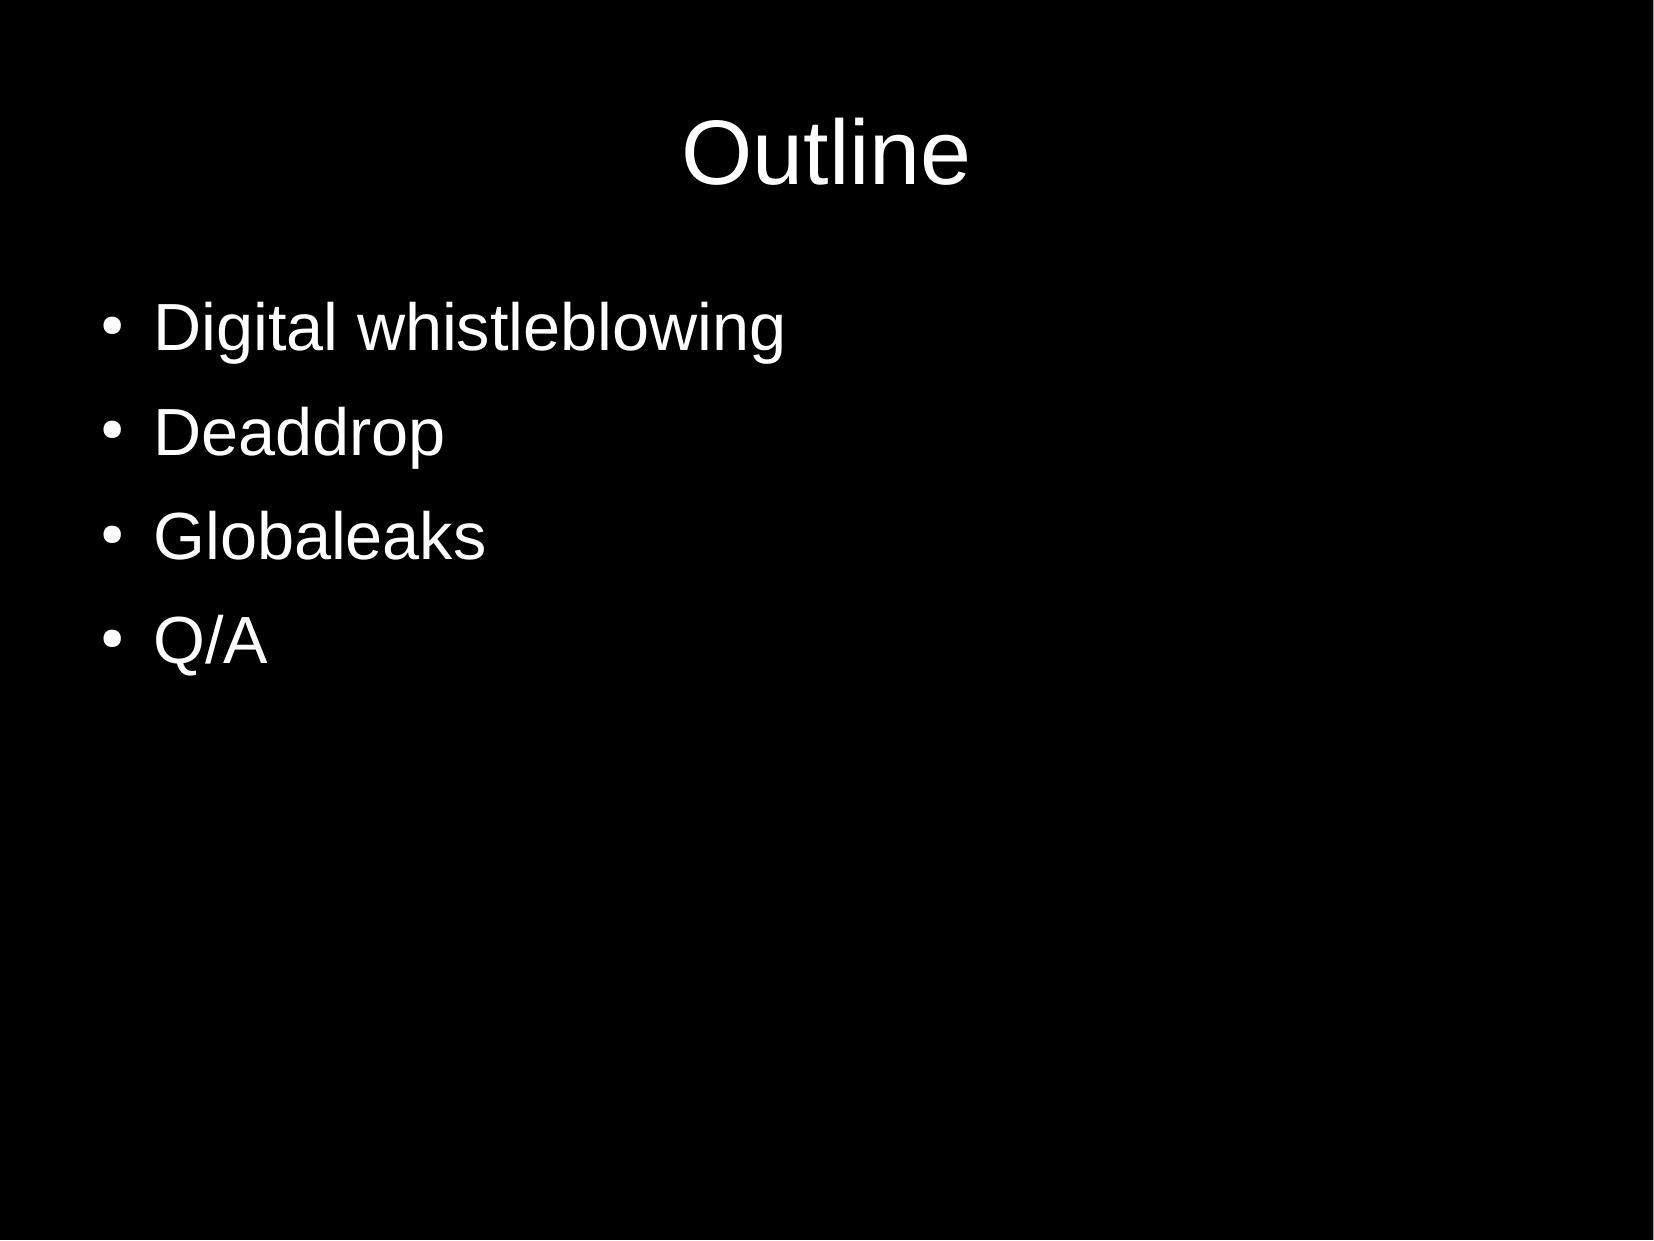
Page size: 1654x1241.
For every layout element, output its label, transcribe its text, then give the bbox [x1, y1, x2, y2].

title Outline [82, 49, 1571, 257]
list Digital whistleblowing Deaddrop Globaleaks Q/A [82, 290, 1538, 1010]
